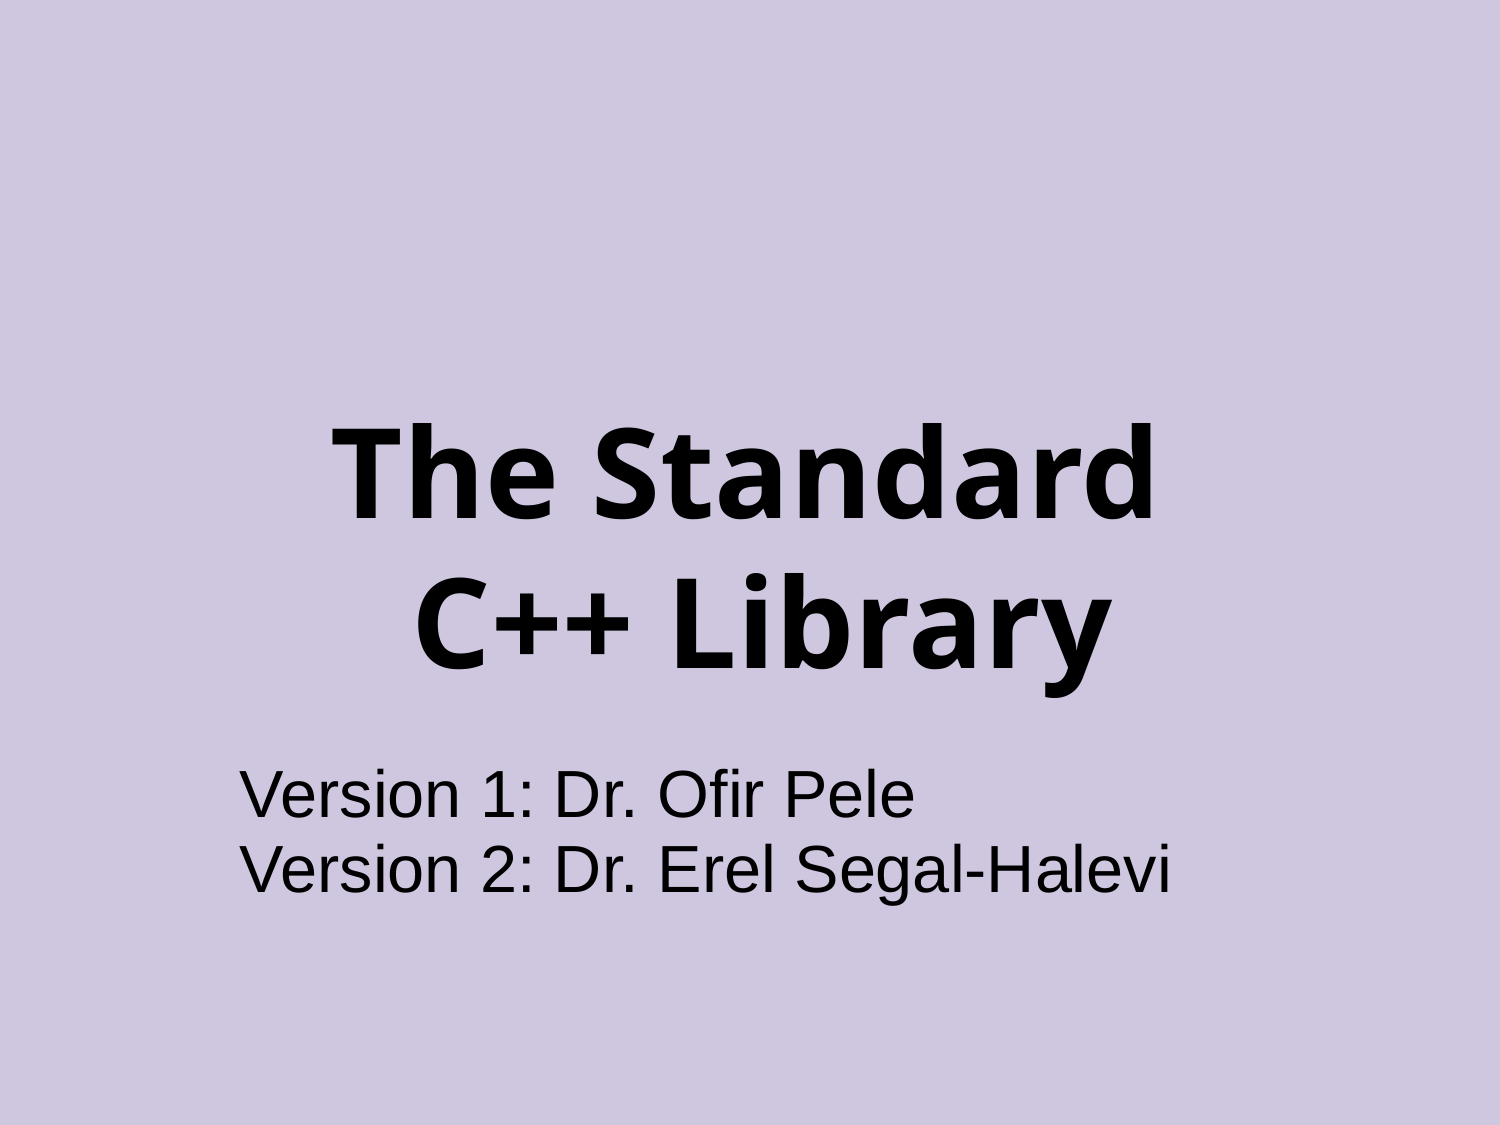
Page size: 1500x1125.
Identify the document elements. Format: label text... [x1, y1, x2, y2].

text_box The Standard C++ Library [315, 235, 1209, 702]
text_box Version 1: Dr. Ofir Pele Version 2: Dr. Erel Segal-Halevi [225, 750, 1246, 915]
